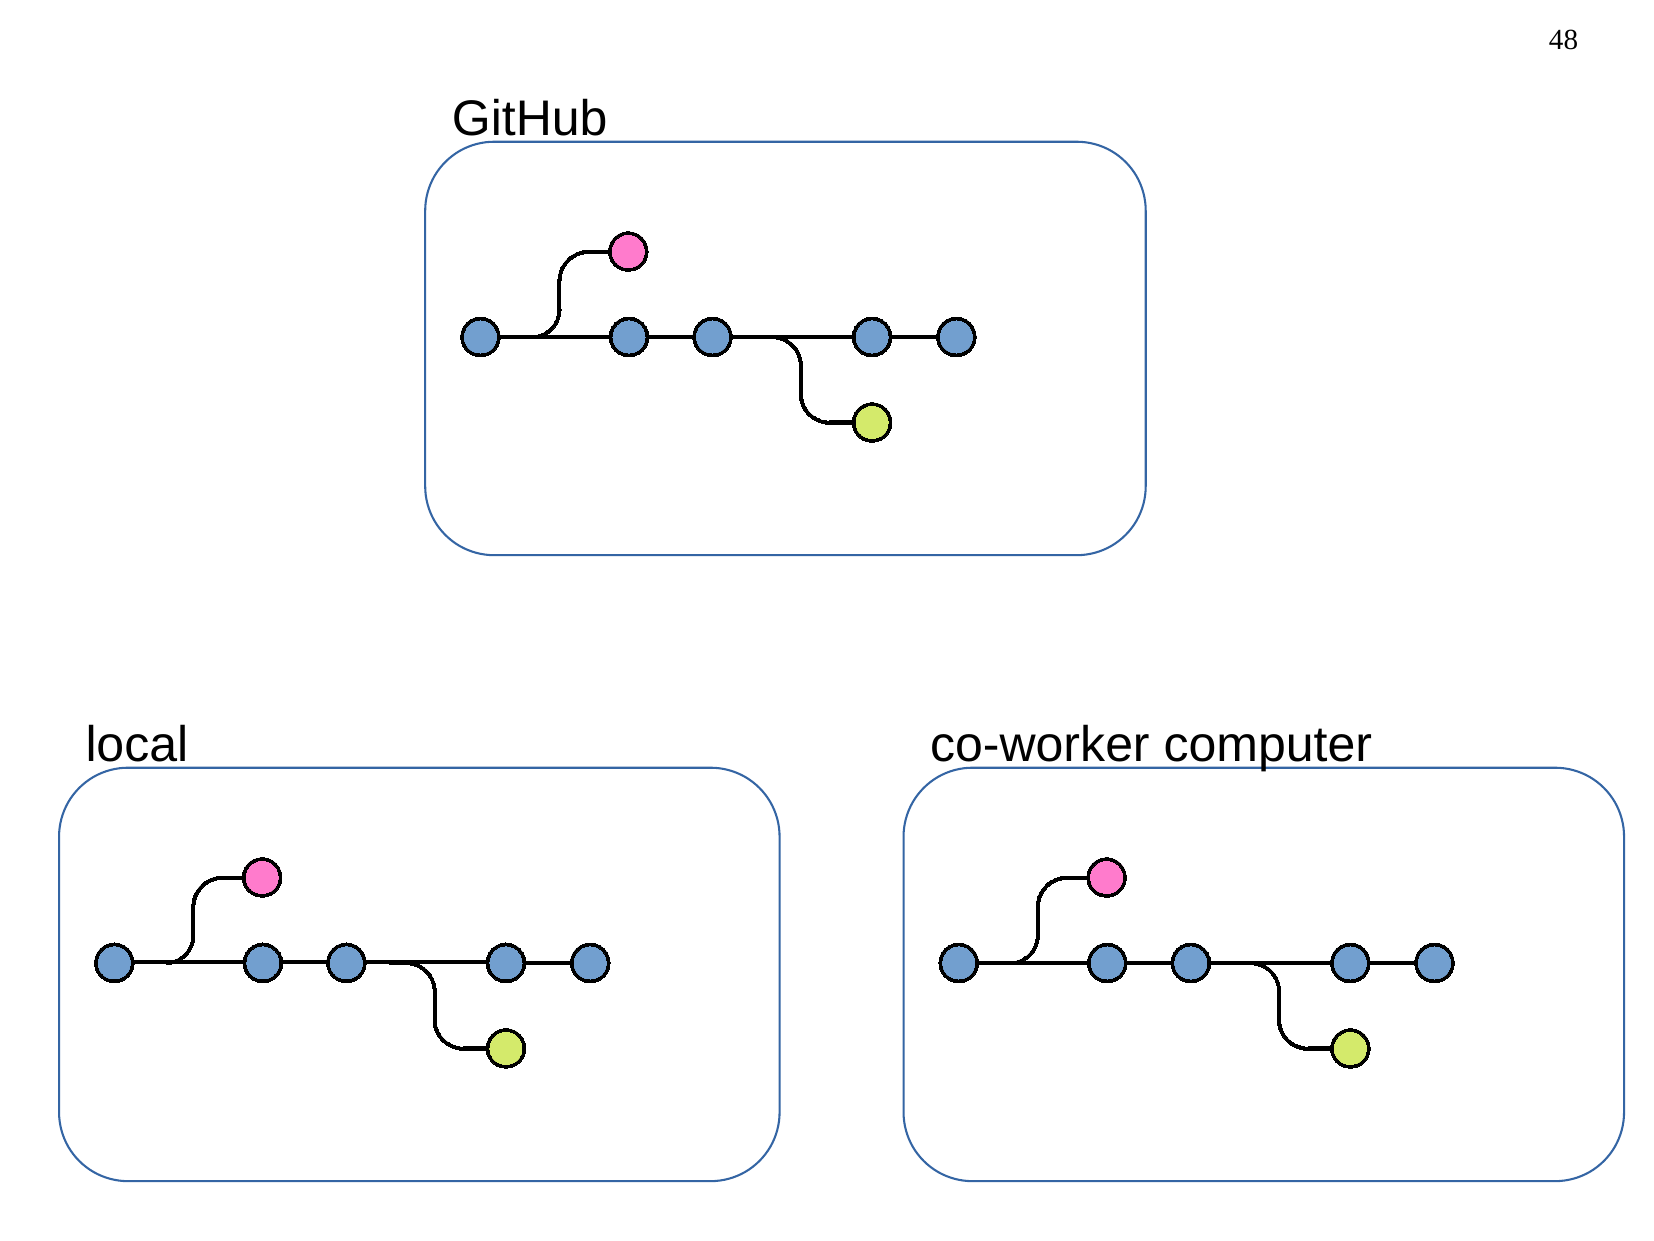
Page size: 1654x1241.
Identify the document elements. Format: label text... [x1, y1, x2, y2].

text_box local [70, 708, 438, 804]
text_box [94, 857, 611, 1069]
text_box GitHub [437, 82, 804, 178]
text_box co-worker computer [915, 708, 1406, 835]
text_box [938, 857, 1455, 1069]
text_box [460, 231, 977, 443]
